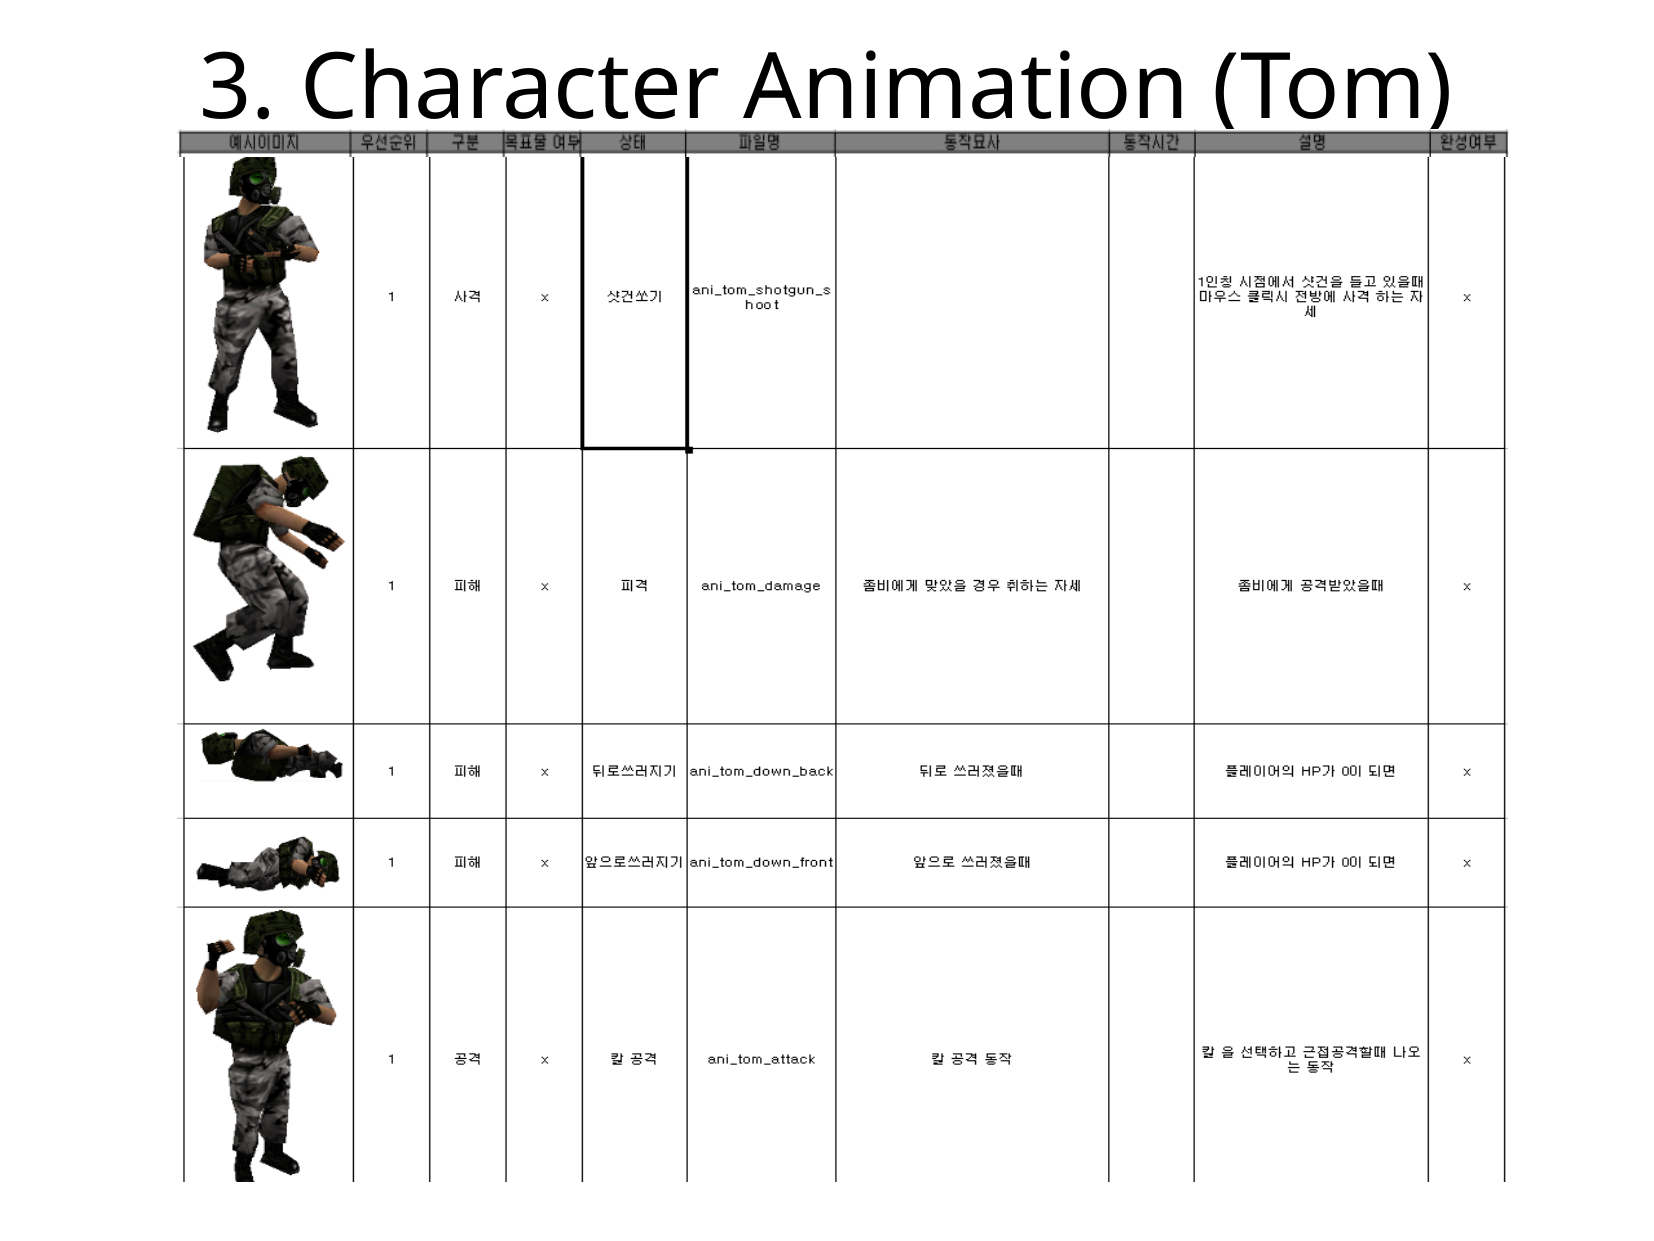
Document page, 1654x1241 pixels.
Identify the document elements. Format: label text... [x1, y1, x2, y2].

title 3. Character Animation (Tom) [82, 23, 1571, 142]
picture [177, 129, 1509, 1182]
